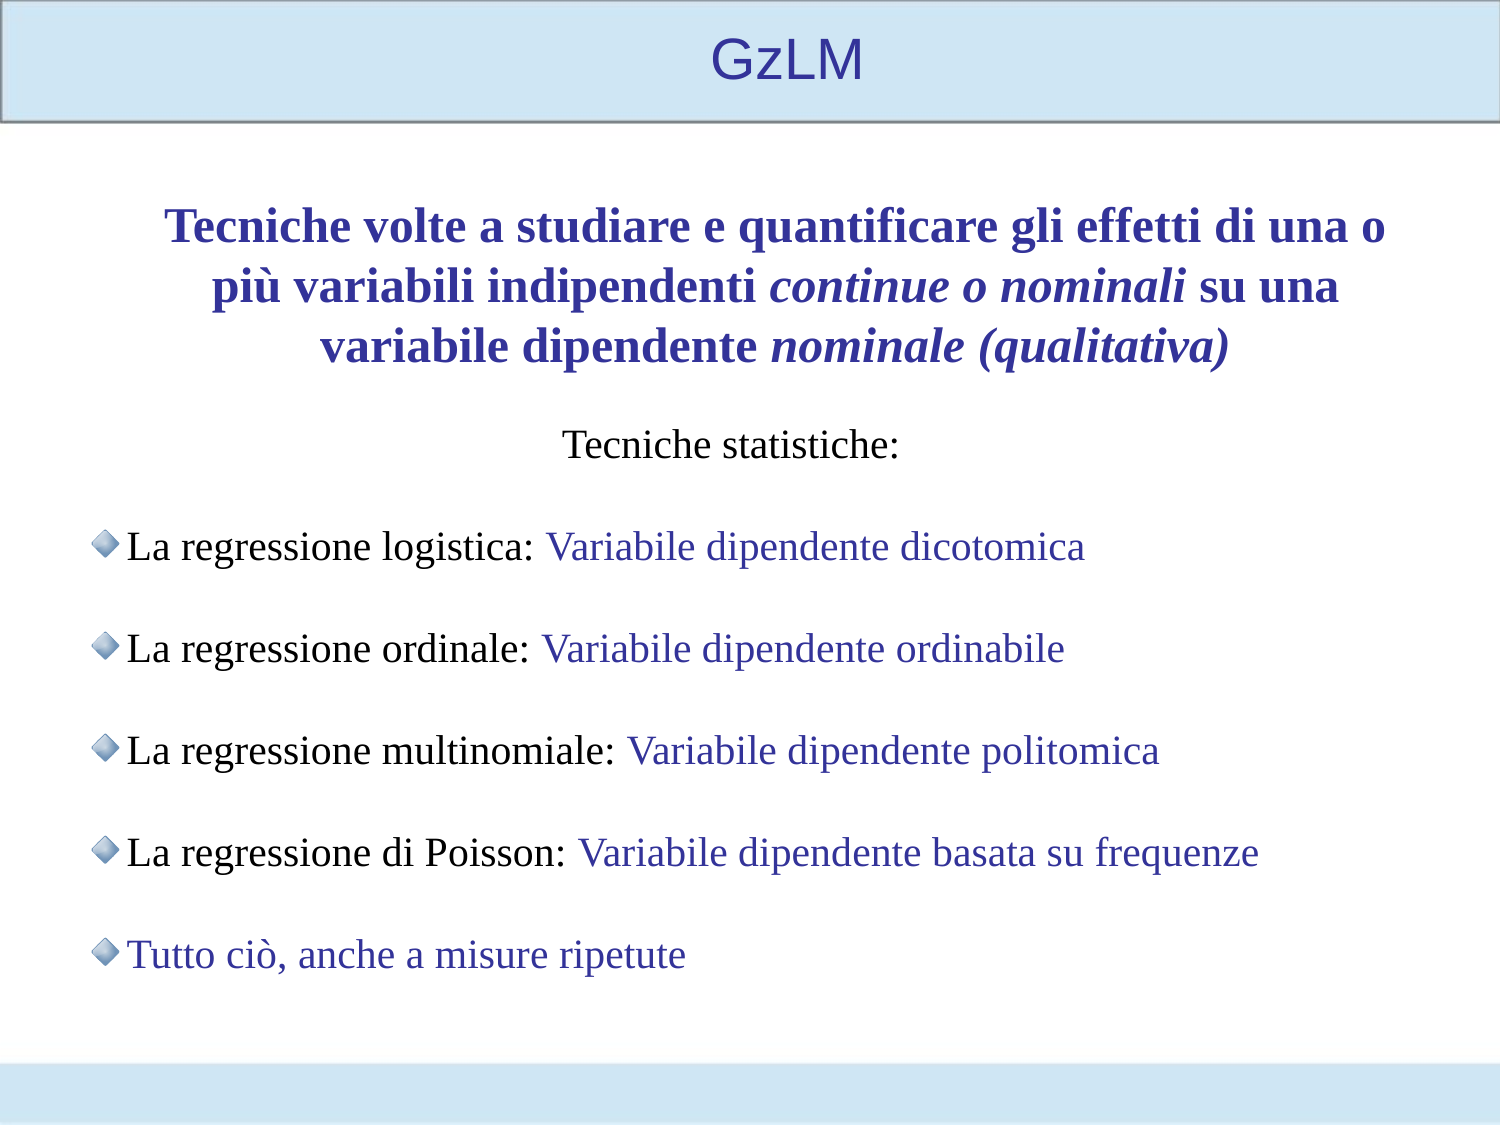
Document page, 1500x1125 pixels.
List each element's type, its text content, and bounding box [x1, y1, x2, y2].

picture [0, 0, 1500, 1125]
text_box Tecniche volte a studiare e quantificare gli effetti di una o più variabili indipendenti continue o nominali su una variabile dipendente nominale (qualitativa) [53, 184, 1424, 381]
text_box Tecniche statistiche: La regressione logistica: Variabile dipendente dicotomica La regressione ordinale: Variabile dipendente ordinabile La regressione multinomiale: Variabile dipendente politomica La regressione di Poisson: Variabile dipendente basata su frequenze Tutto ciò, anche a misure ripetute [41, 408, 1392, 985]
title GzLM [113, 0, 1463, 158]
